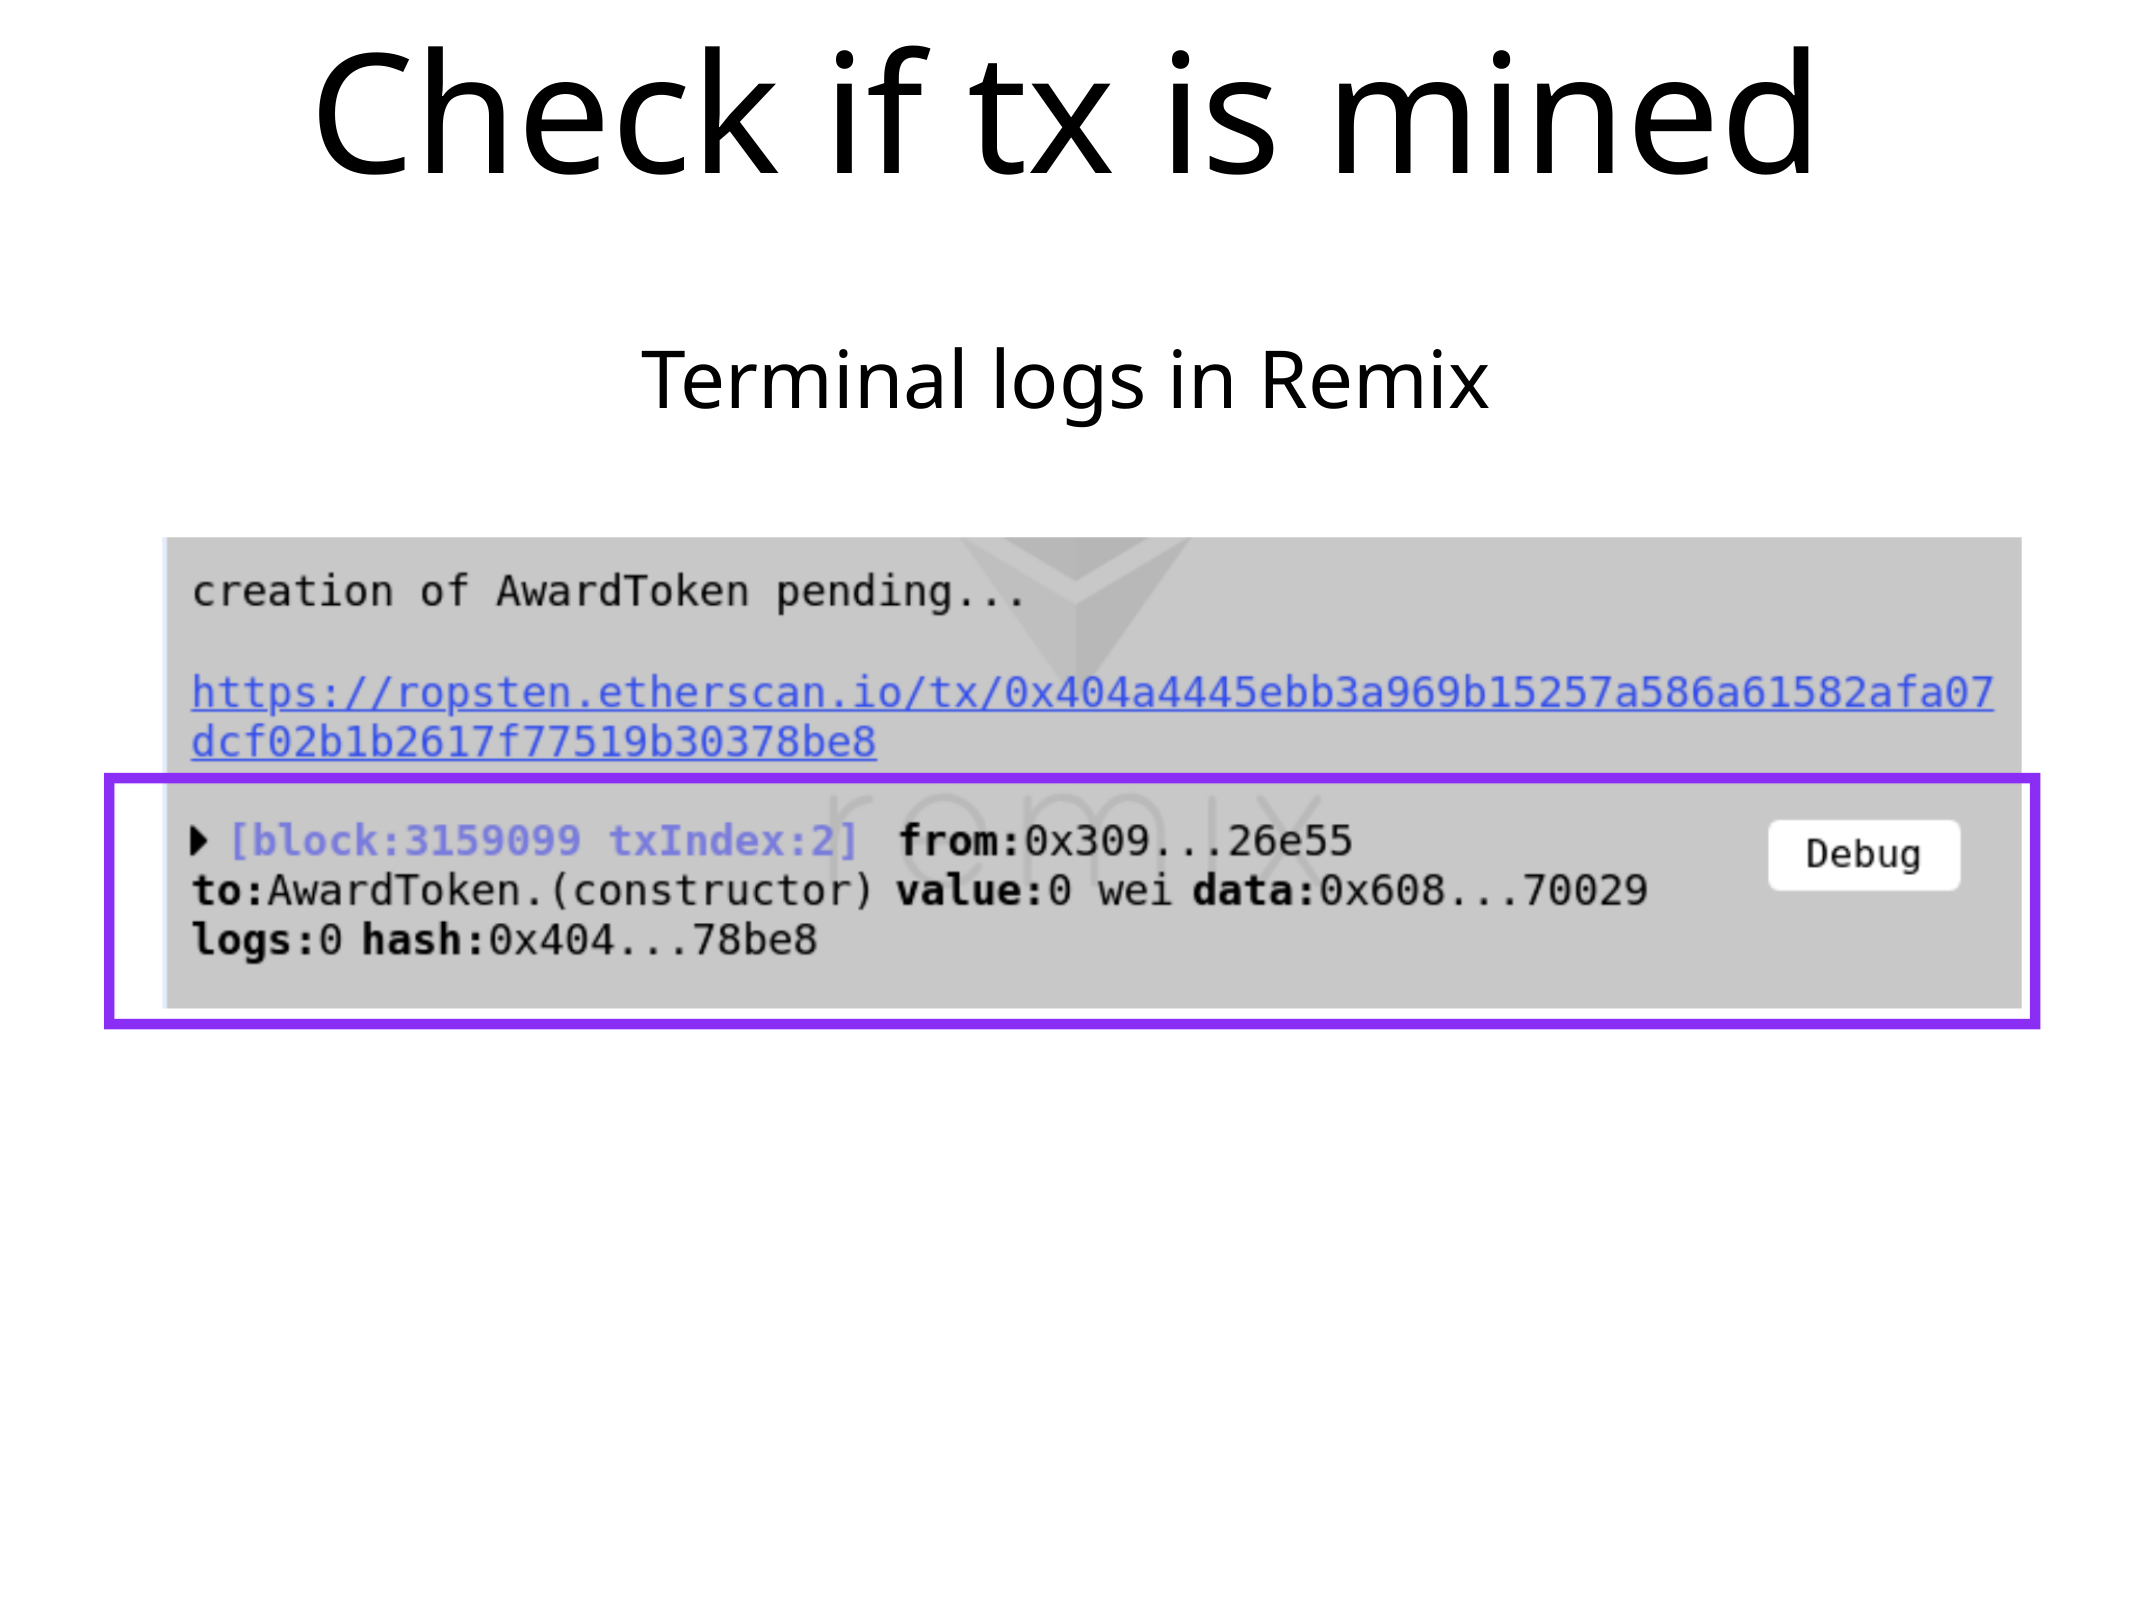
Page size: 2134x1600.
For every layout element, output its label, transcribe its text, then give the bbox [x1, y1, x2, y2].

title Check if tx is mined [208, 0, 1925, 209]
picture [0, 481, 2134, 1119]
subtitle Terminal logs in Remix ( when dependencies.js is the active file ) [208, 320, 1925, 481]
